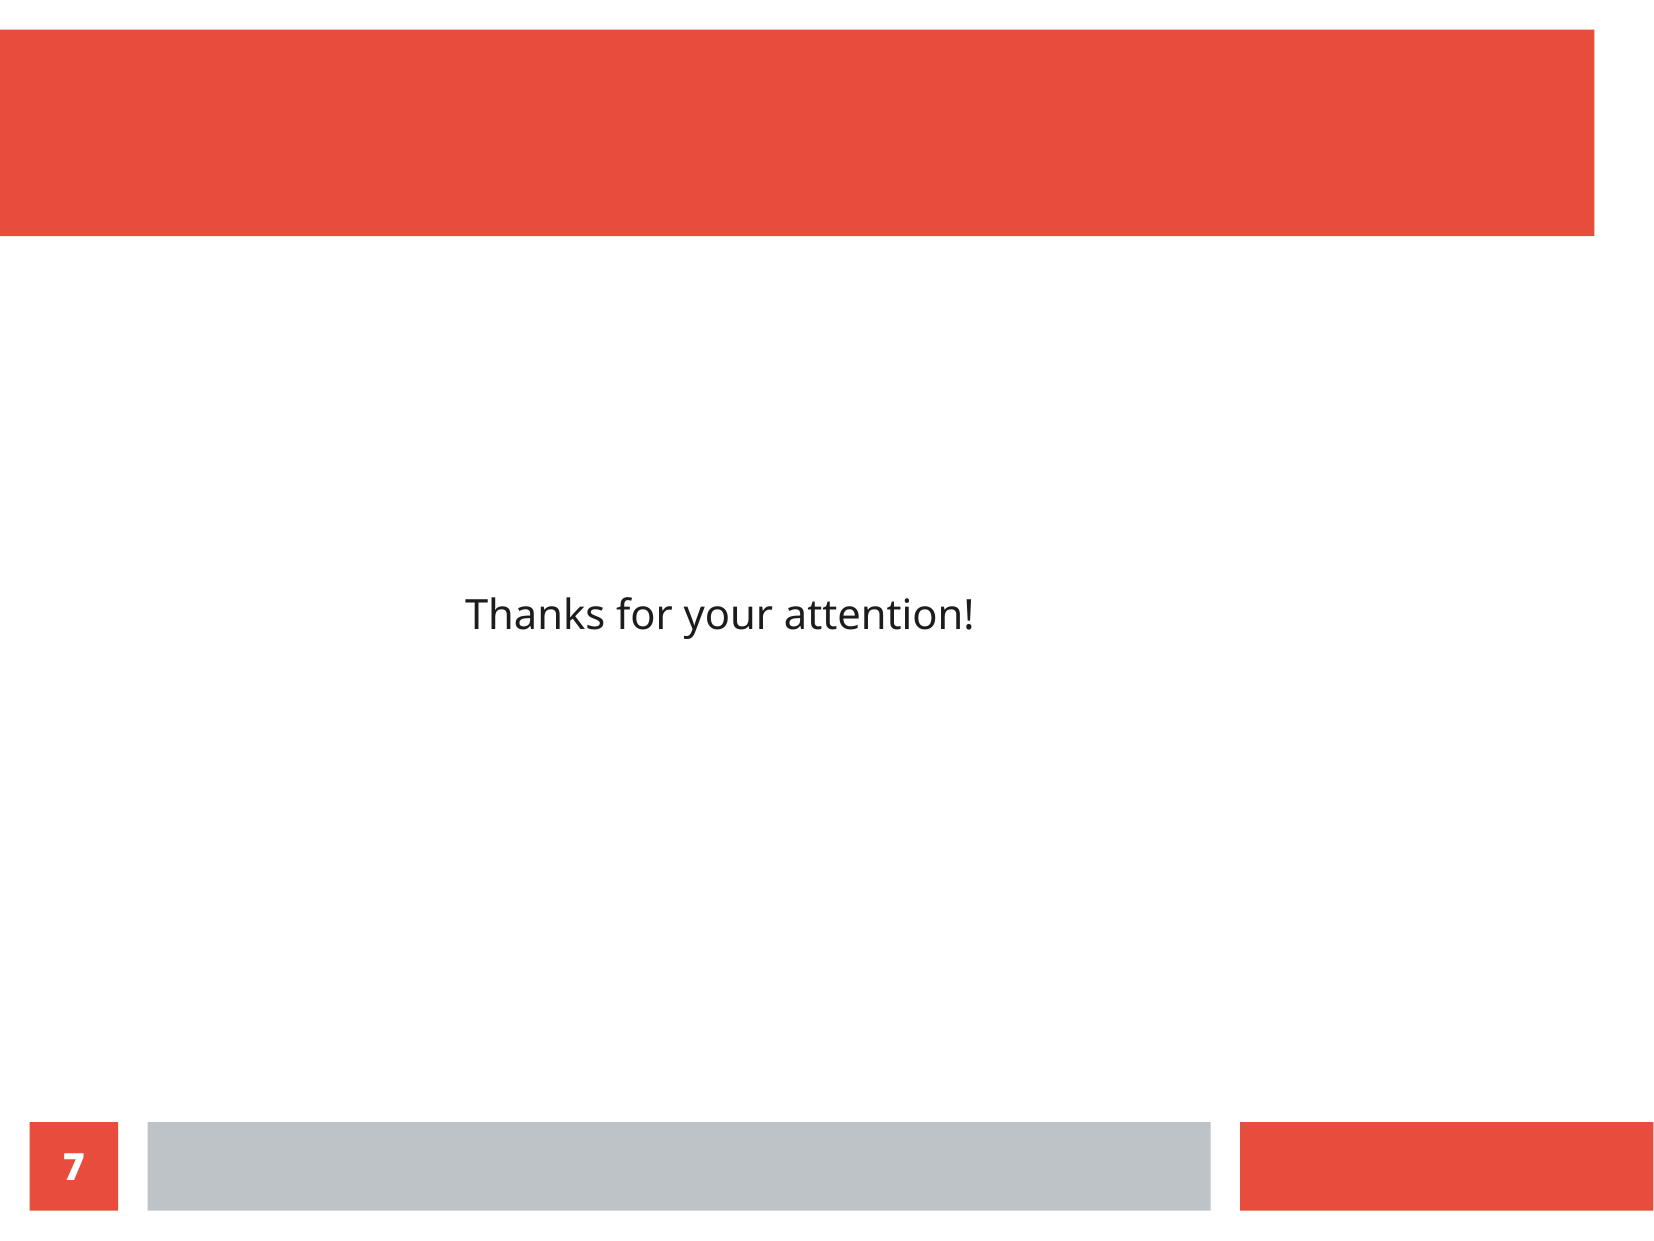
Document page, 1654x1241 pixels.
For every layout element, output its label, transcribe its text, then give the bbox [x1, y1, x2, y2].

list Thanks for your attention! [465, 585, 1145, 721]
